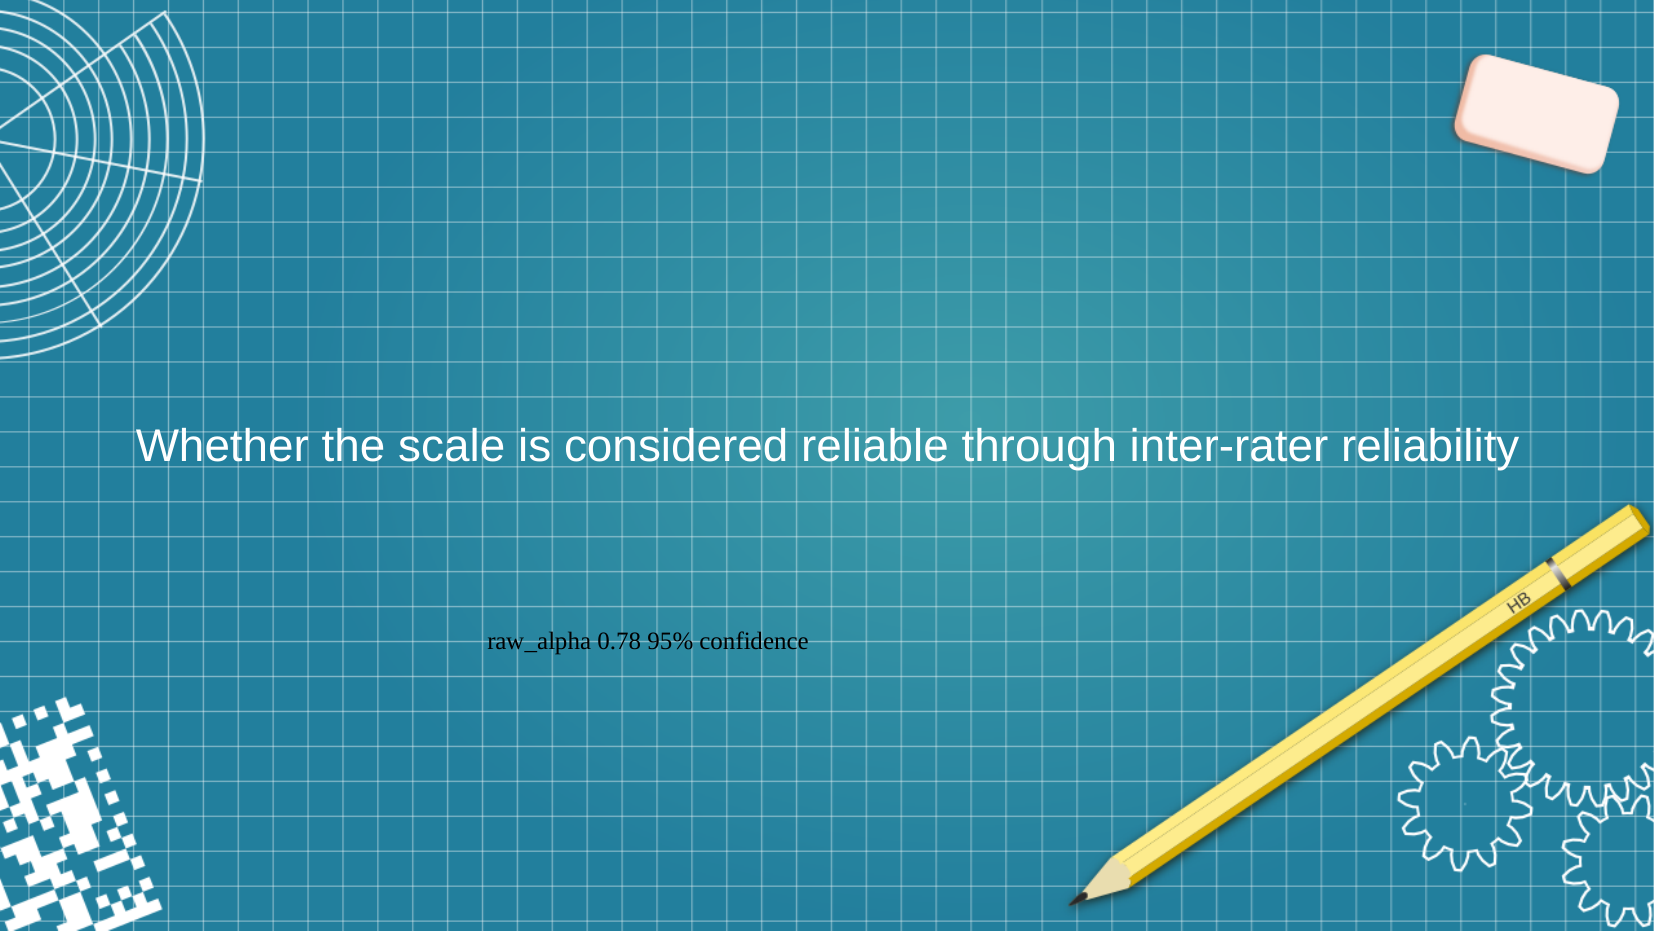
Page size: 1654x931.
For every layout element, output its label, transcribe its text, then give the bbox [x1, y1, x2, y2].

chart [367, 507, 1372, 685]
text_box Whether the scale is considered reliable through inter-rater reliability [121, 412, 1549, 530]
picture [0, 0, 1654, 931]
